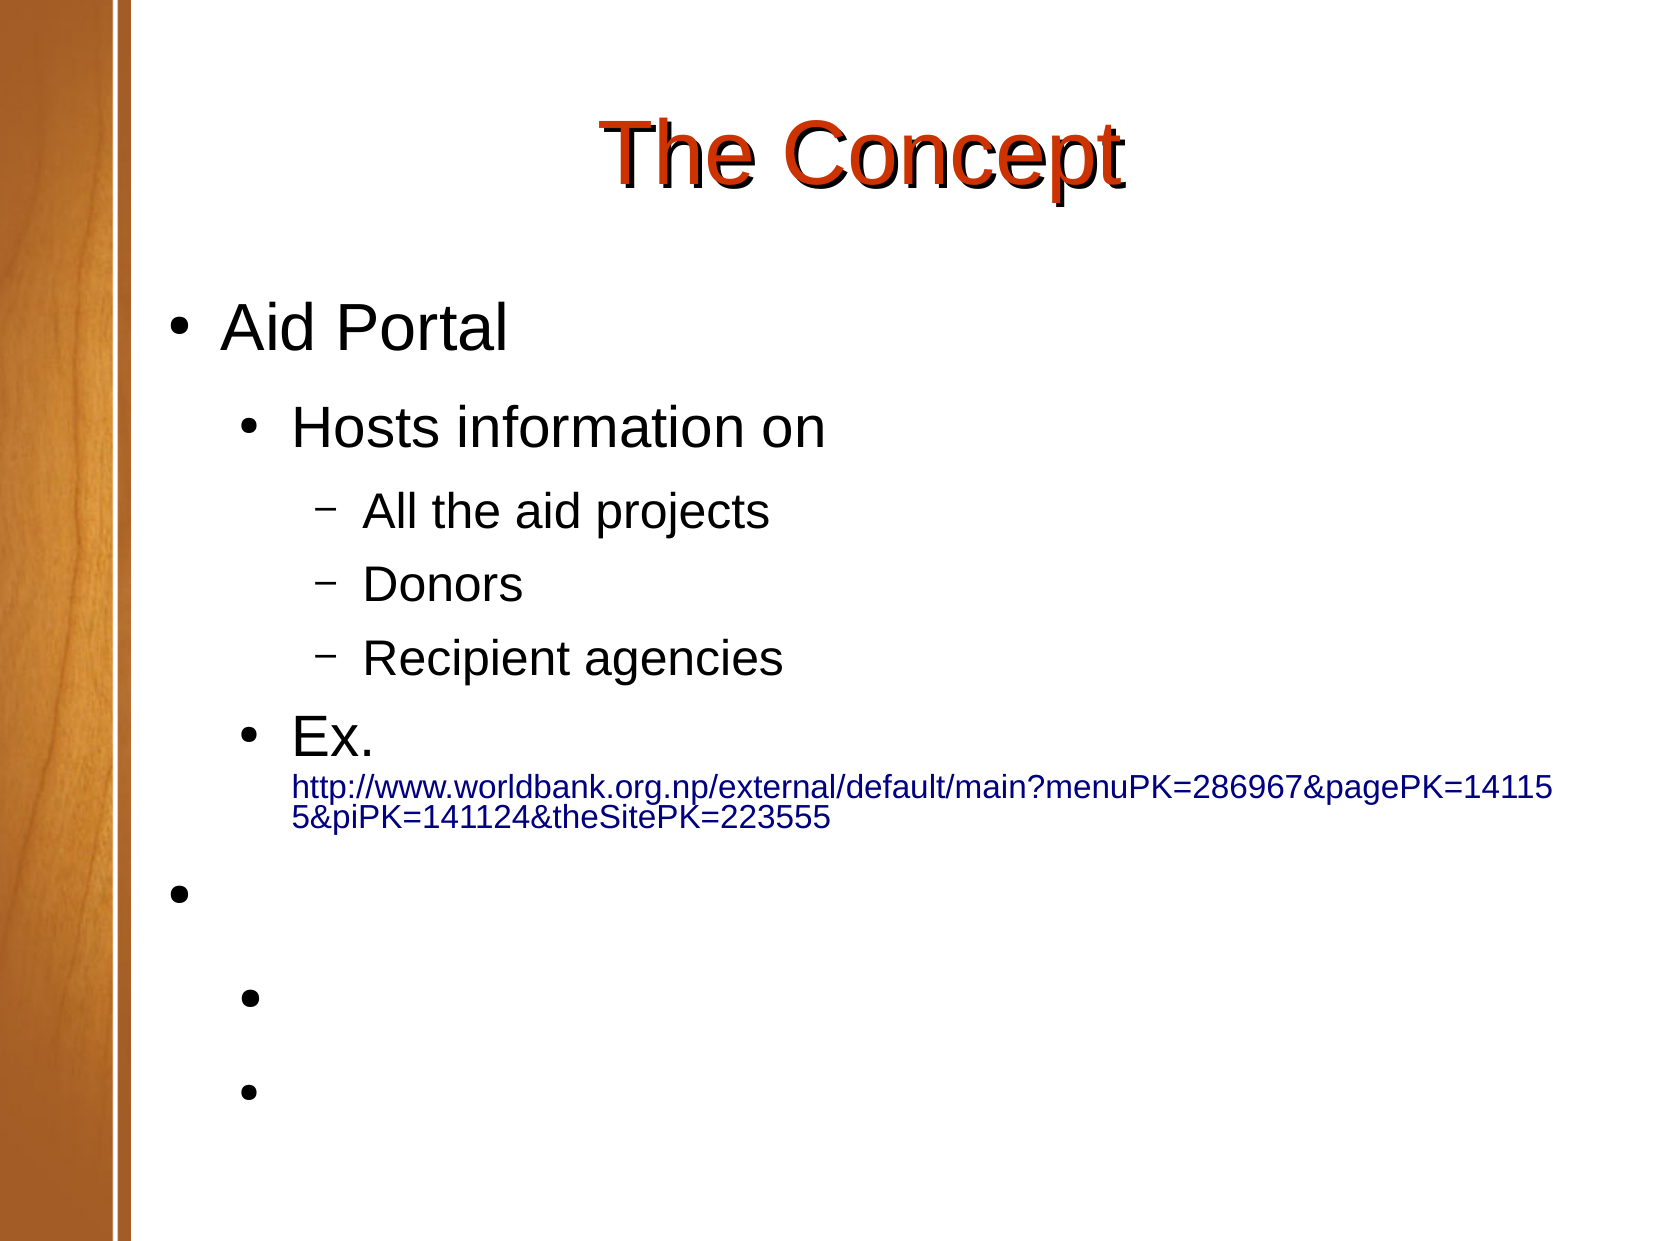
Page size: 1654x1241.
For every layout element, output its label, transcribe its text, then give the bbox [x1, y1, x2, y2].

list Aid Portal Hosts information on All the aid projects Donors Recipient agencies Ex. http://www.worldbank.org.np/external/default/main?menuPK=286967&pagePK=141155&piPK=141124&theSitePK=223555 [150, 290, 1571, 1097]
title The Concept [150, 56, 1571, 250]
picture [0, 0, 131, 1241]
